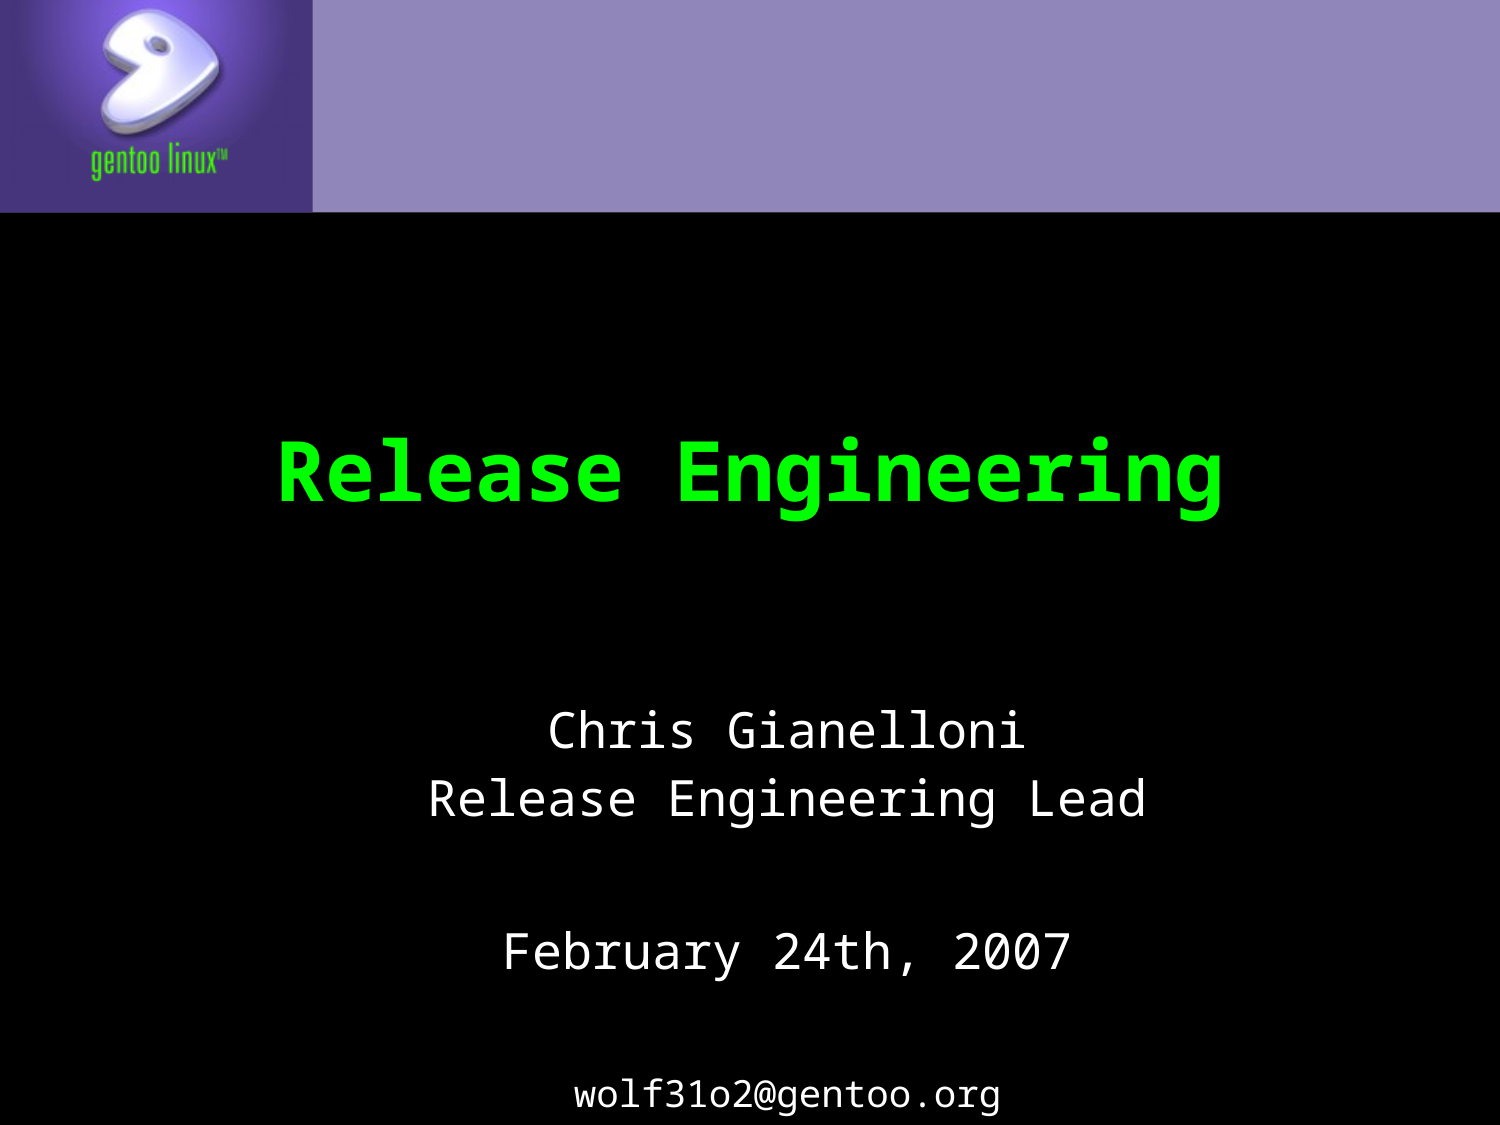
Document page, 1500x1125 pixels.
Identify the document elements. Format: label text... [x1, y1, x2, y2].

subtitle Chris Gianelloni Release Engineering Lead February 24th, 2007 wolf31o2@gentoo.org [225, 687, 1276, 1101]
title Release Engineering [112, 374, 1388, 563]
picture [0, 0, 302, 184]
